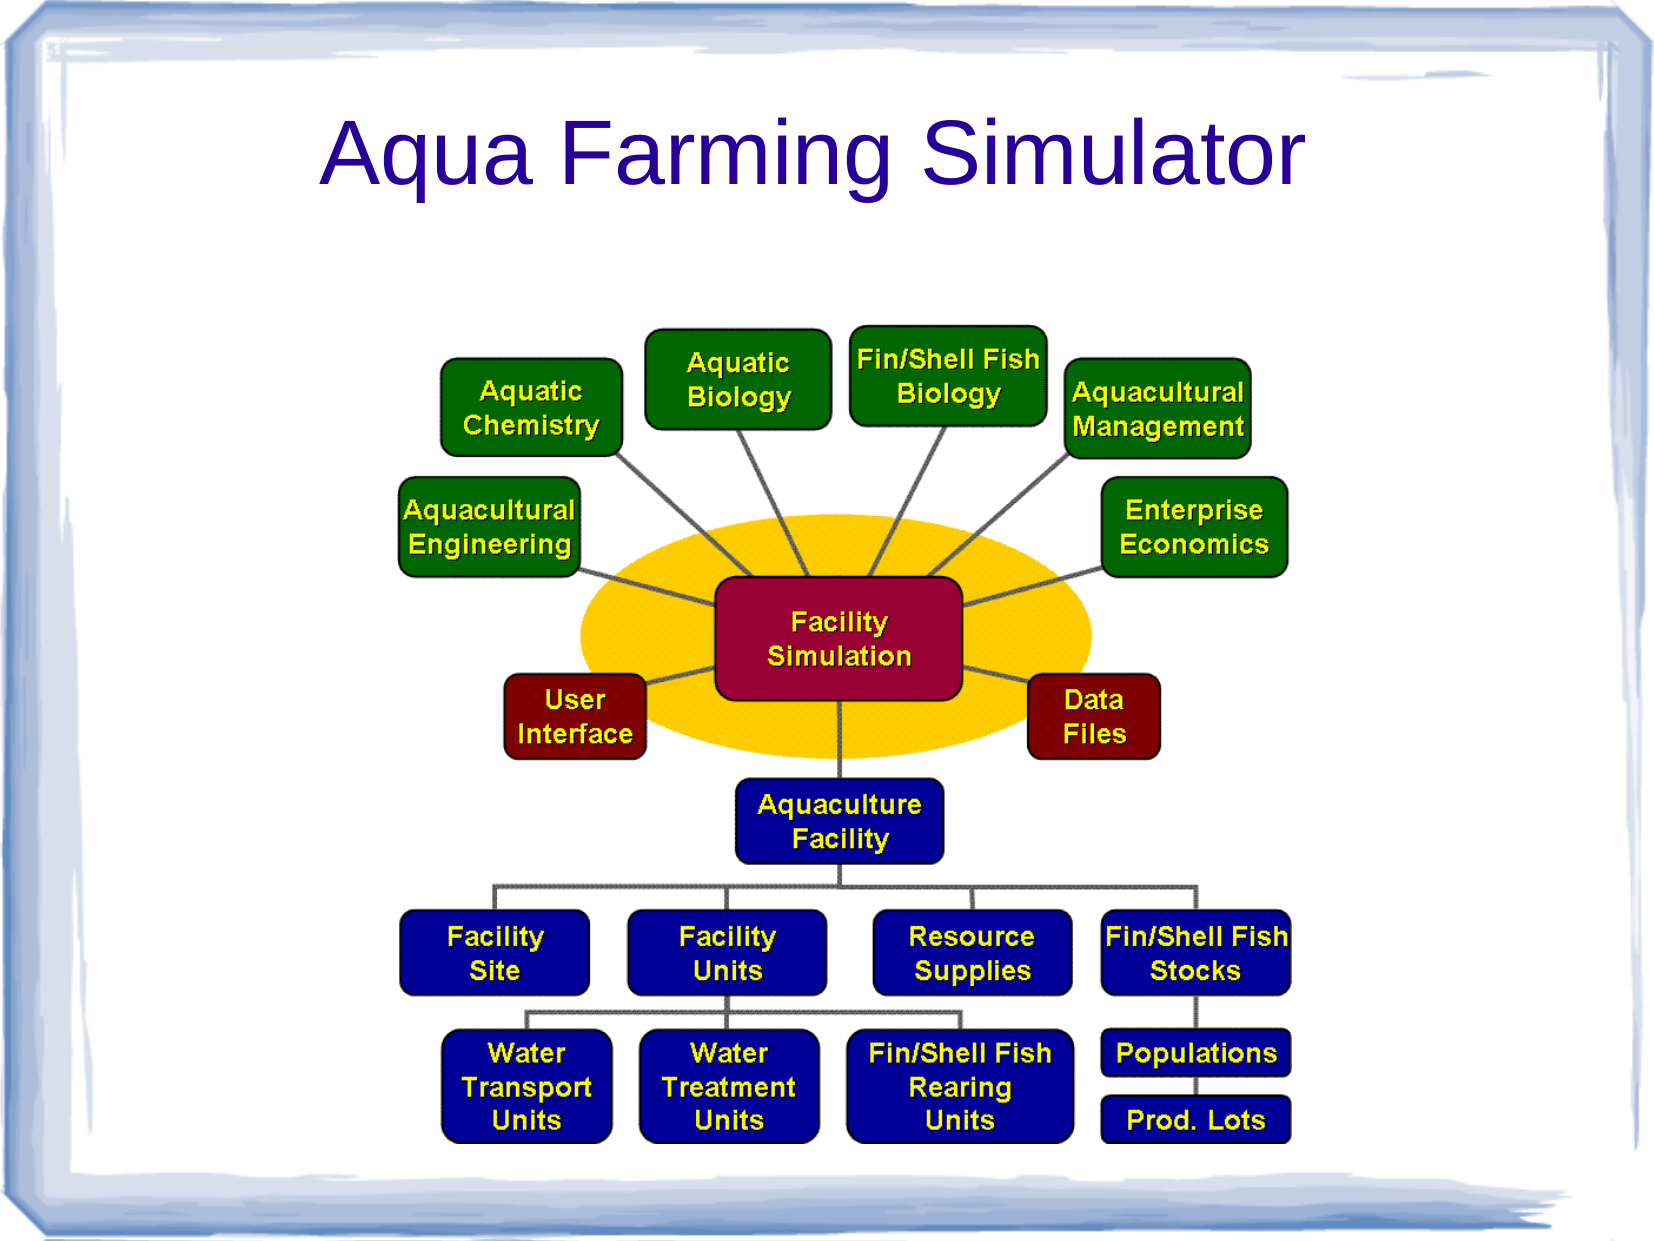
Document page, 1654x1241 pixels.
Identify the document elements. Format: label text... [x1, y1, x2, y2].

title Aqua Farming Simulator [82, 49, 1571, 257]
picture [0, 0, 1654, 1241]
